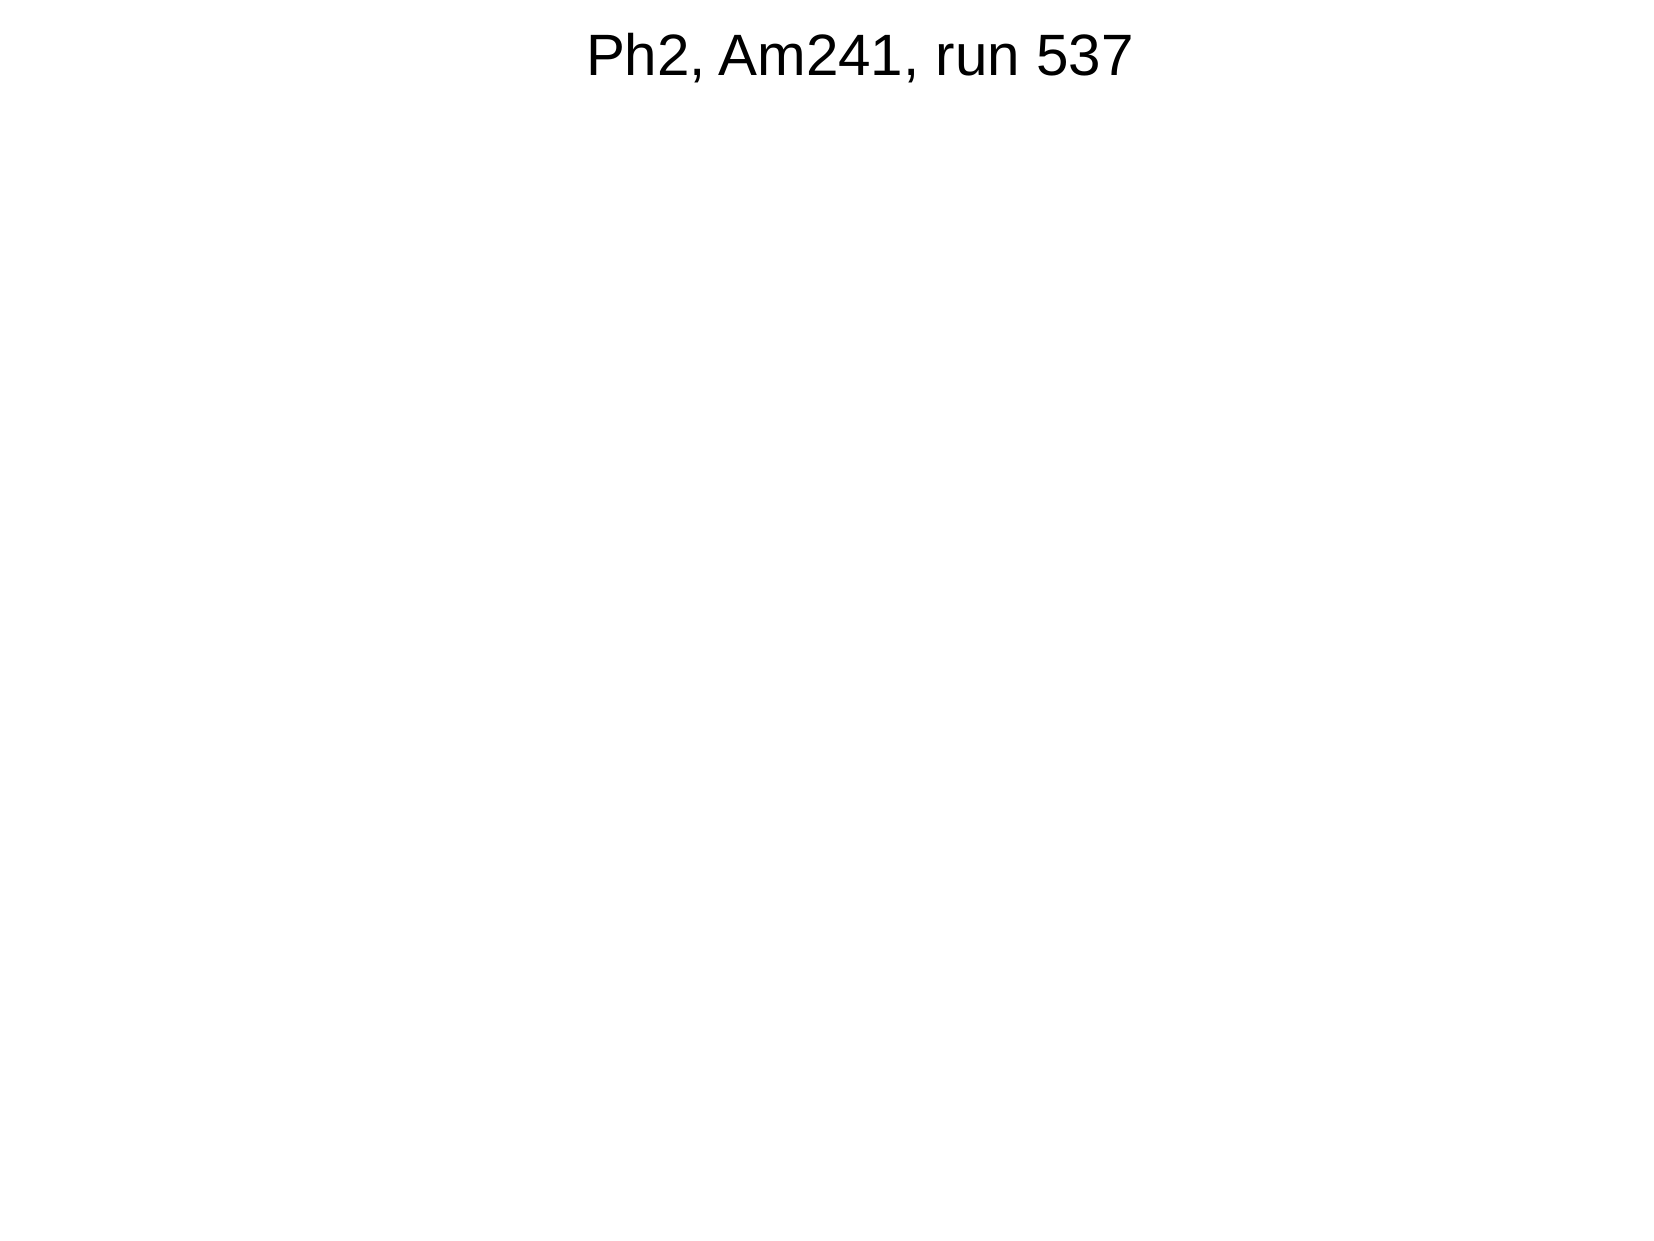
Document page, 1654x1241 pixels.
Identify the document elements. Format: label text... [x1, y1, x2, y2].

text_box Ph2, Am241, run 537 [519, 15, 1202, 151]
